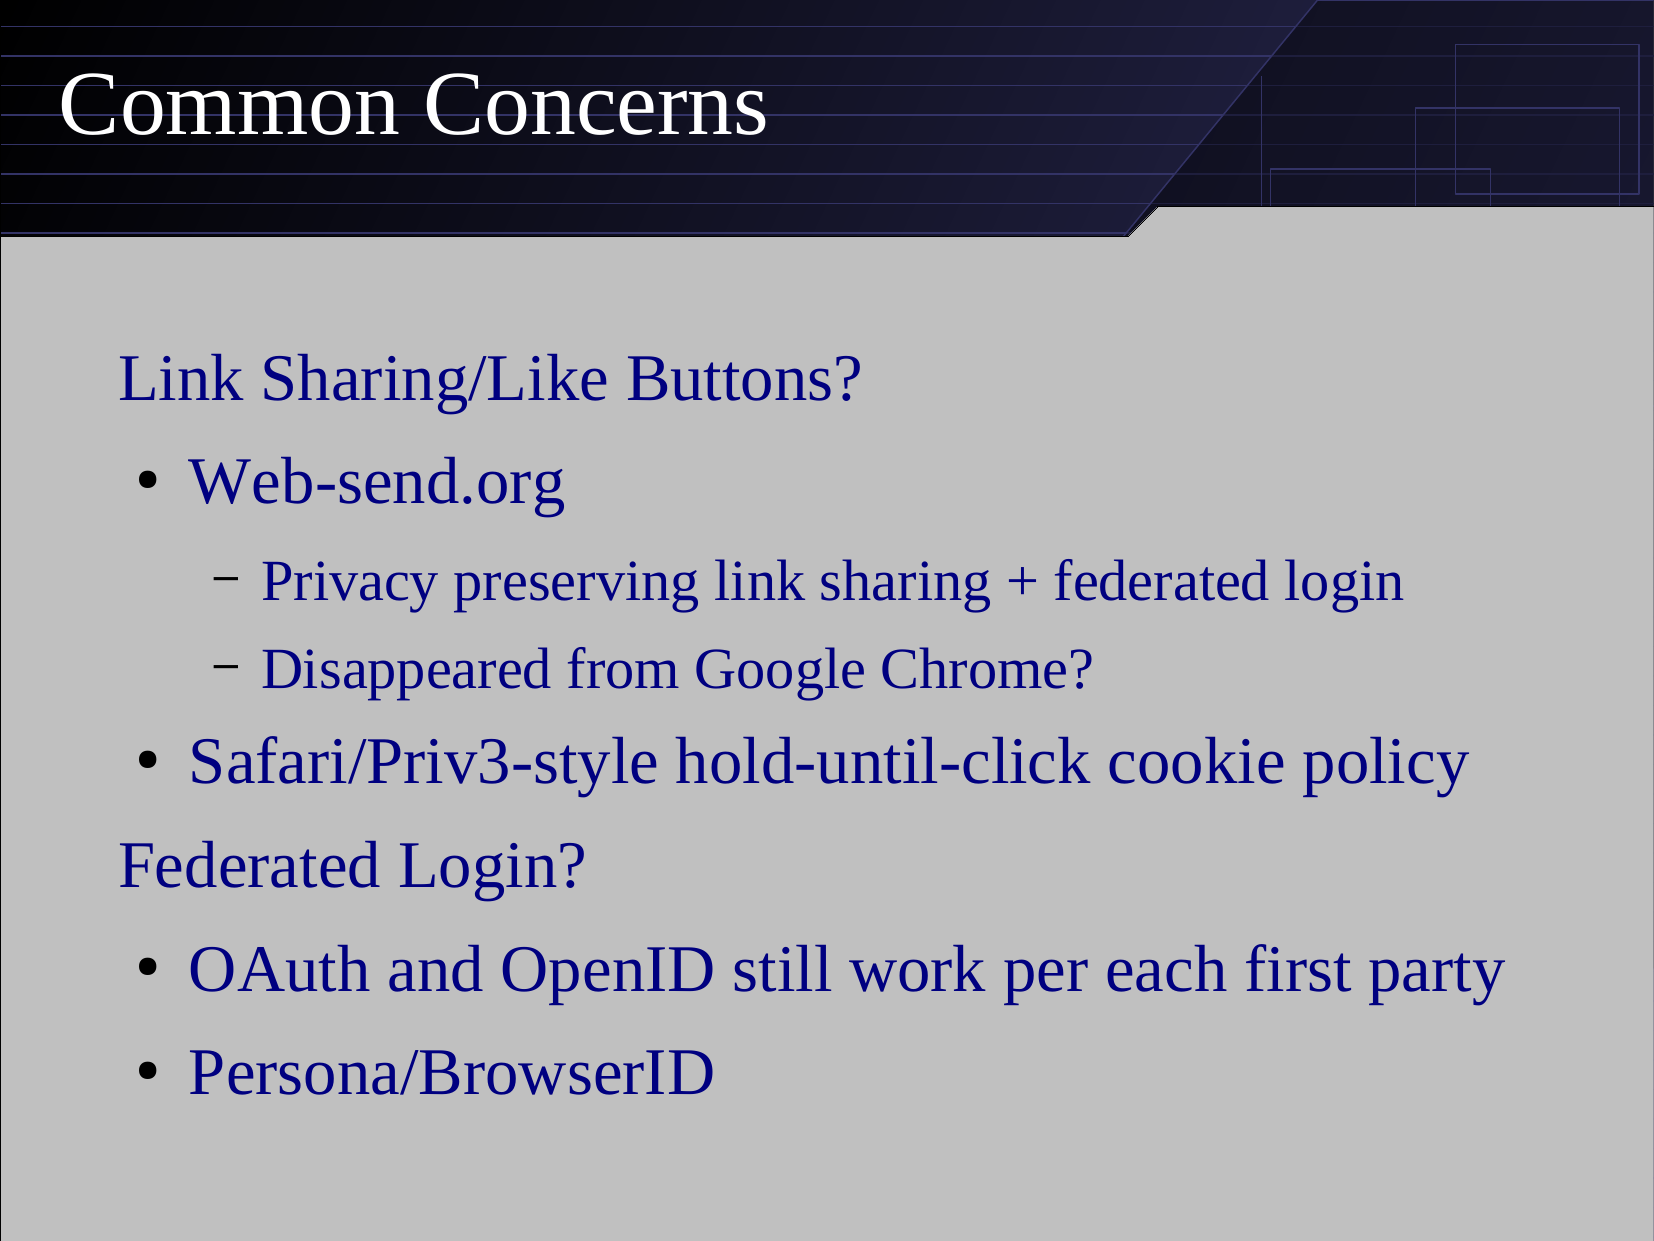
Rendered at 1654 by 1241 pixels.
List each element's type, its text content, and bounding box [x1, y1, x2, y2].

list Link Sharing/Like Buttons? Web-send.org Privacy preserving link sharing + federated login Disappeared from Google Chrome? Safari/Priv3-style hold-until-click cookie policy Federated Login? OAuth and OpenID still work per each first party Persona/BrowserID [118, 340, 1531, 1123]
title Common Concerns [59, 0, 1447, 208]
